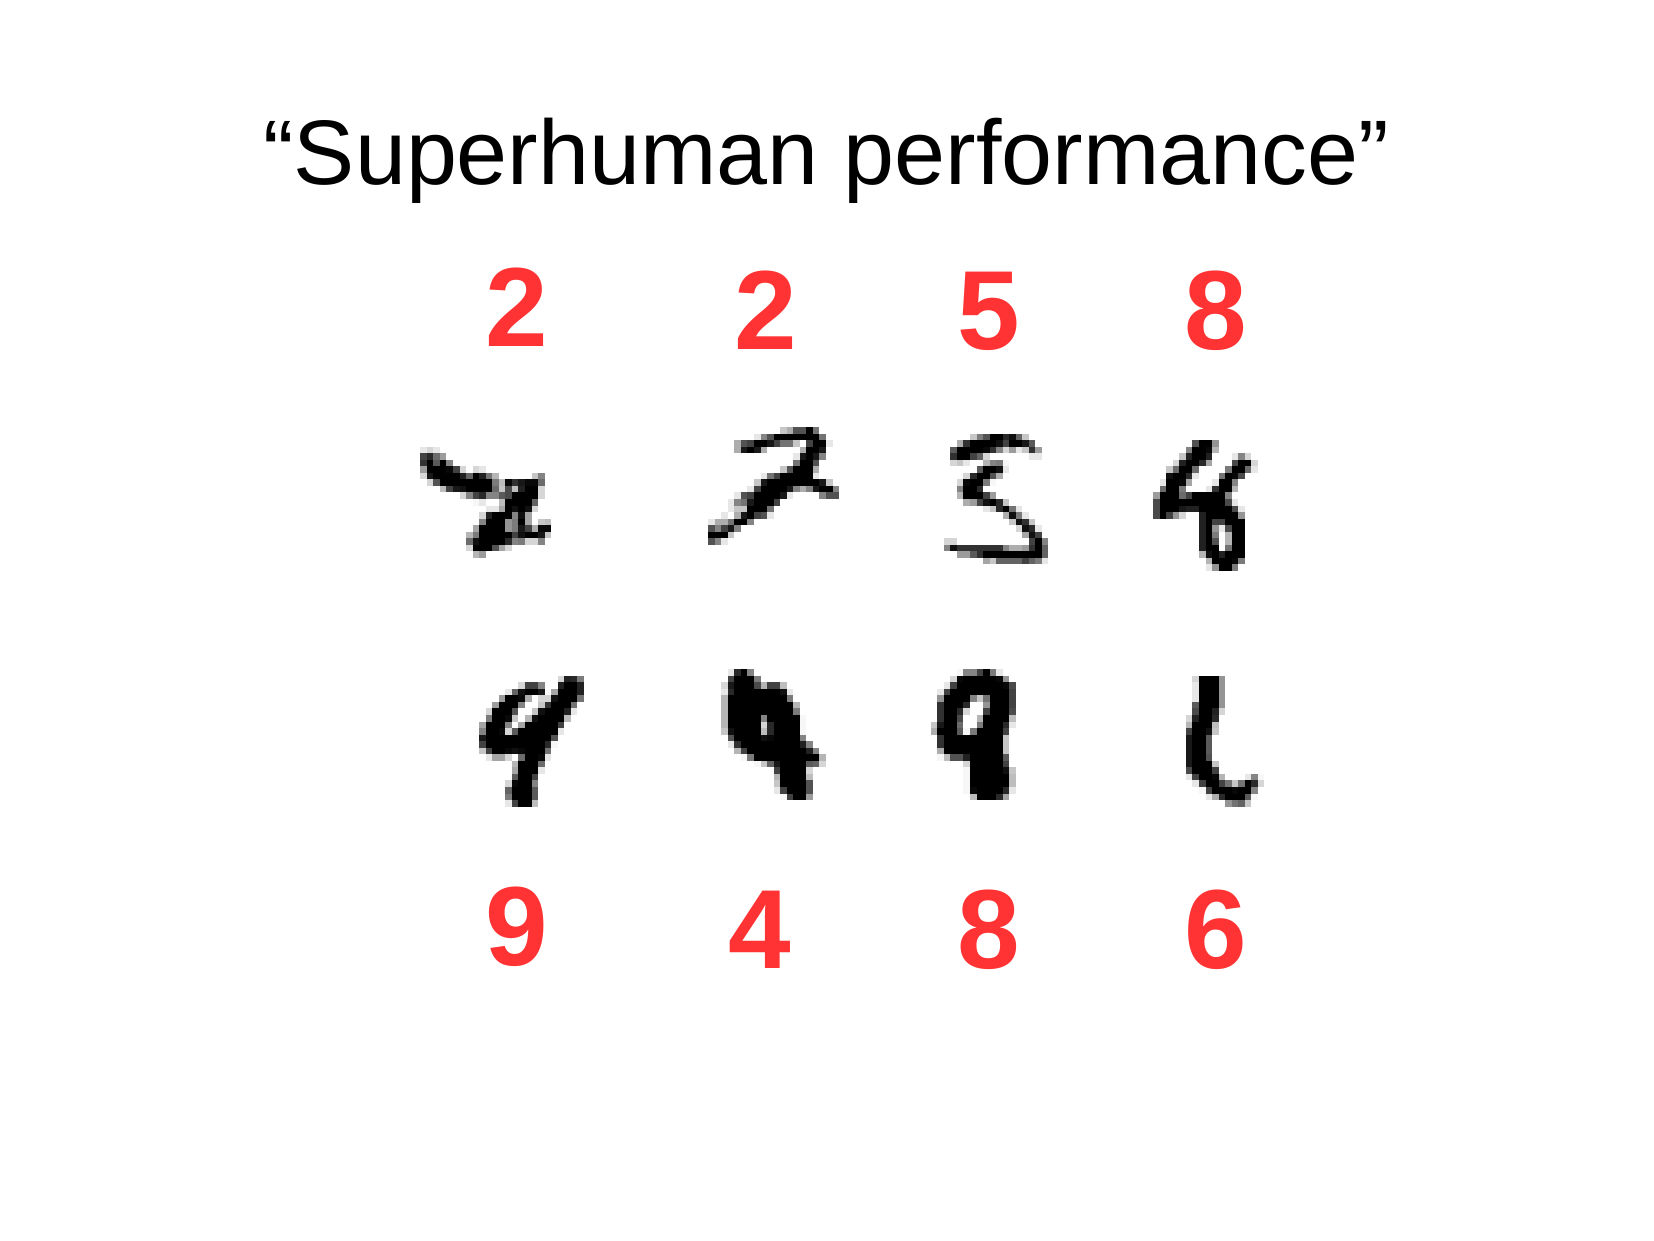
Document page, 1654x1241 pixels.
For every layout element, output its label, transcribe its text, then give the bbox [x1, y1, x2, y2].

text_box 5 [942, 240, 1036, 381]
text_box 9 [470, 856, 563, 998]
text_box 6 [1170, 859, 1263, 1001]
text_box 8 [1170, 240, 1263, 381]
title “Superhuman performance” [82, 49, 1571, 257]
text_box 4 [714, 859, 807, 1001]
picture [303, 290, 1350, 1010]
text_box 2 [470, 237, 563, 379]
text_box 2 [720, 240, 813, 381]
text_box 8 [942, 859, 1036, 1001]
